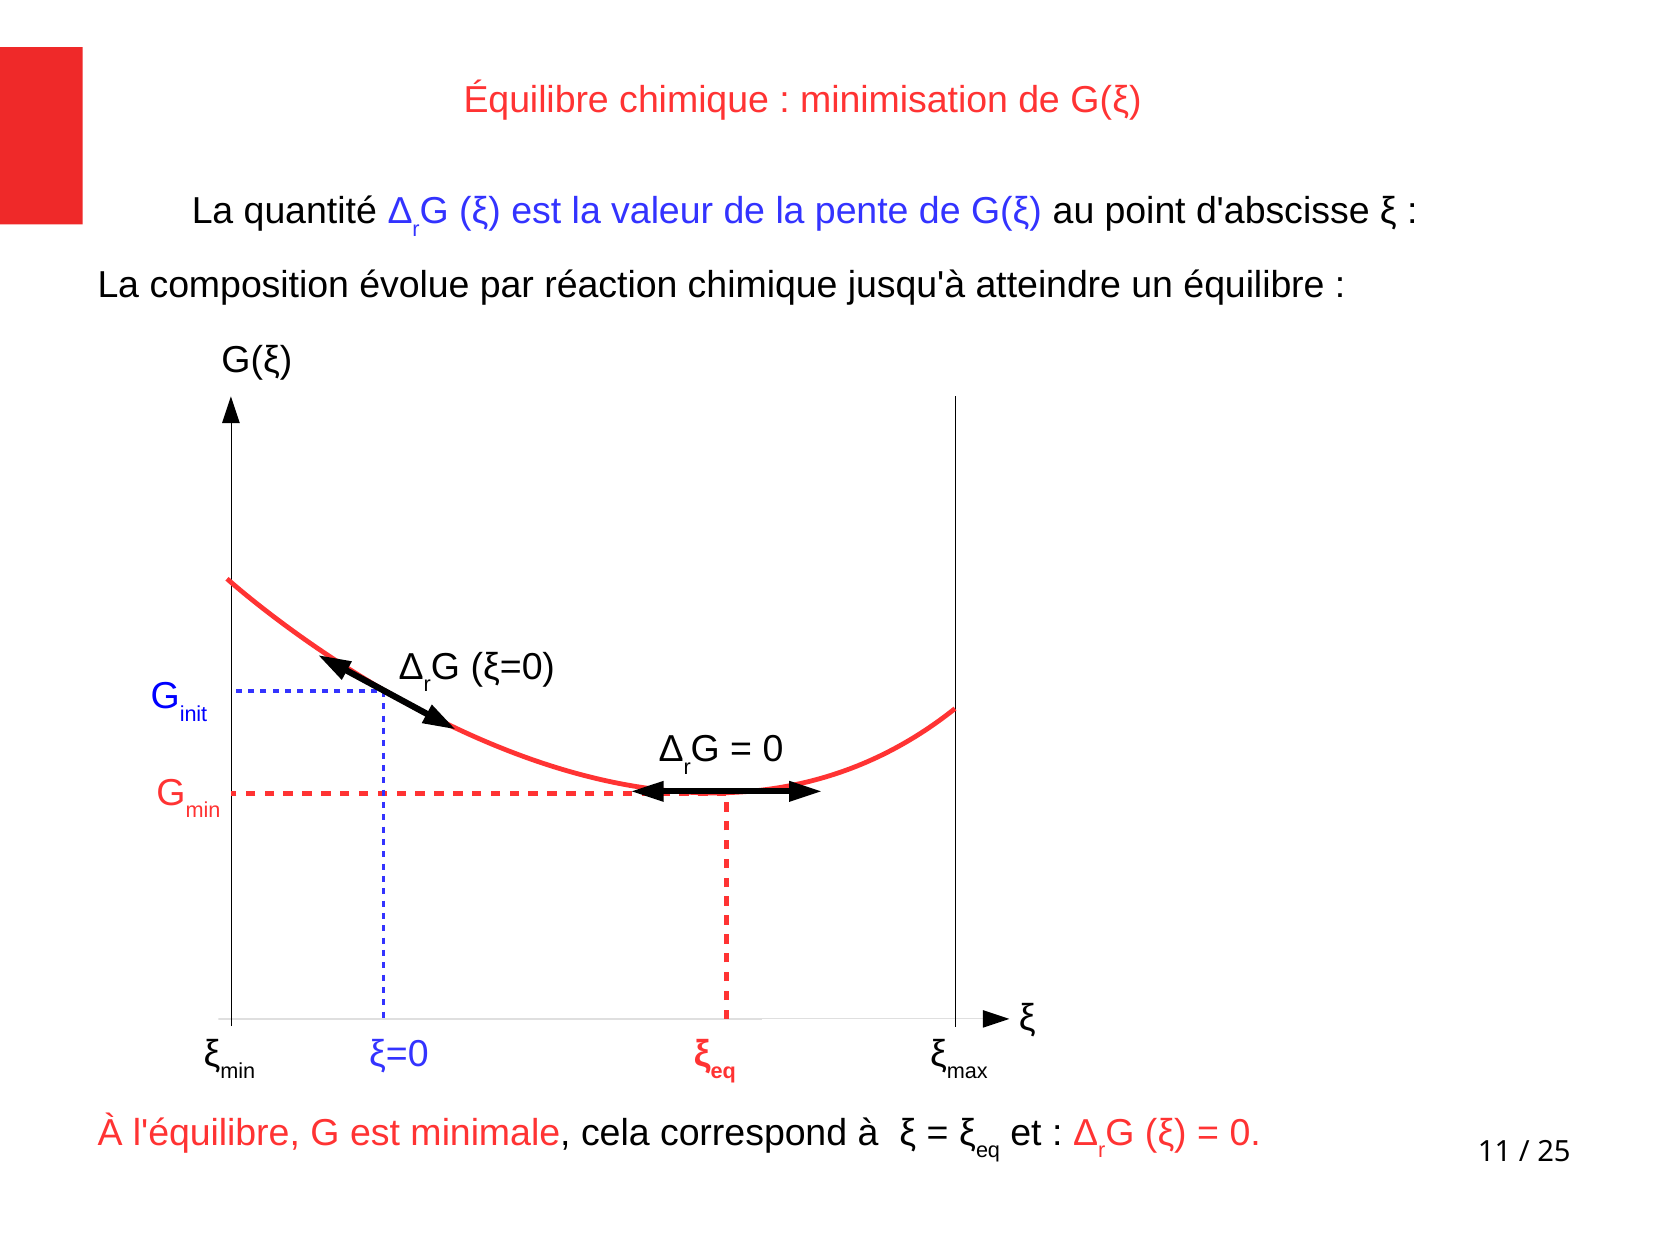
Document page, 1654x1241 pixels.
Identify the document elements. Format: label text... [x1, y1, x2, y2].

text_box Ginit [135, 667, 228, 734]
text_box ξmin [188, 1024, 284, 1103]
text_box ξ=0 [354, 1024, 449, 1103]
text_box À l'équilibre, G est minimale, cela correspond à ξ = ξeq et : ΔrG (ξ) = 0. [82, 1103, 1607, 1170]
text_box La composition évolue par réaction chimique jusqu'à atteindre un équilibre : [82, 256, 1371, 299]
text_box ΔrG = 0 [643, 720, 821, 787]
text_box ξmax [915, 1024, 1050, 1103]
text_box Gmin [141, 763, 243, 830]
text_box ξeq [679, 1024, 756, 1103]
text_box ΔrG (ξ=0) [383, 637, 603, 704]
text_box G(ξ) [206, 330, 325, 388]
text_box Équilibre chimique : minimisation de G(ξ) [448, 70, 1170, 116]
text_box ξ [1003, 989, 1063, 1047]
text_box La quantité ΔrG (ξ) est la valeur de la pente de G(ξ) au point d'abscisse ξ : [177, 182, 1524, 249]
